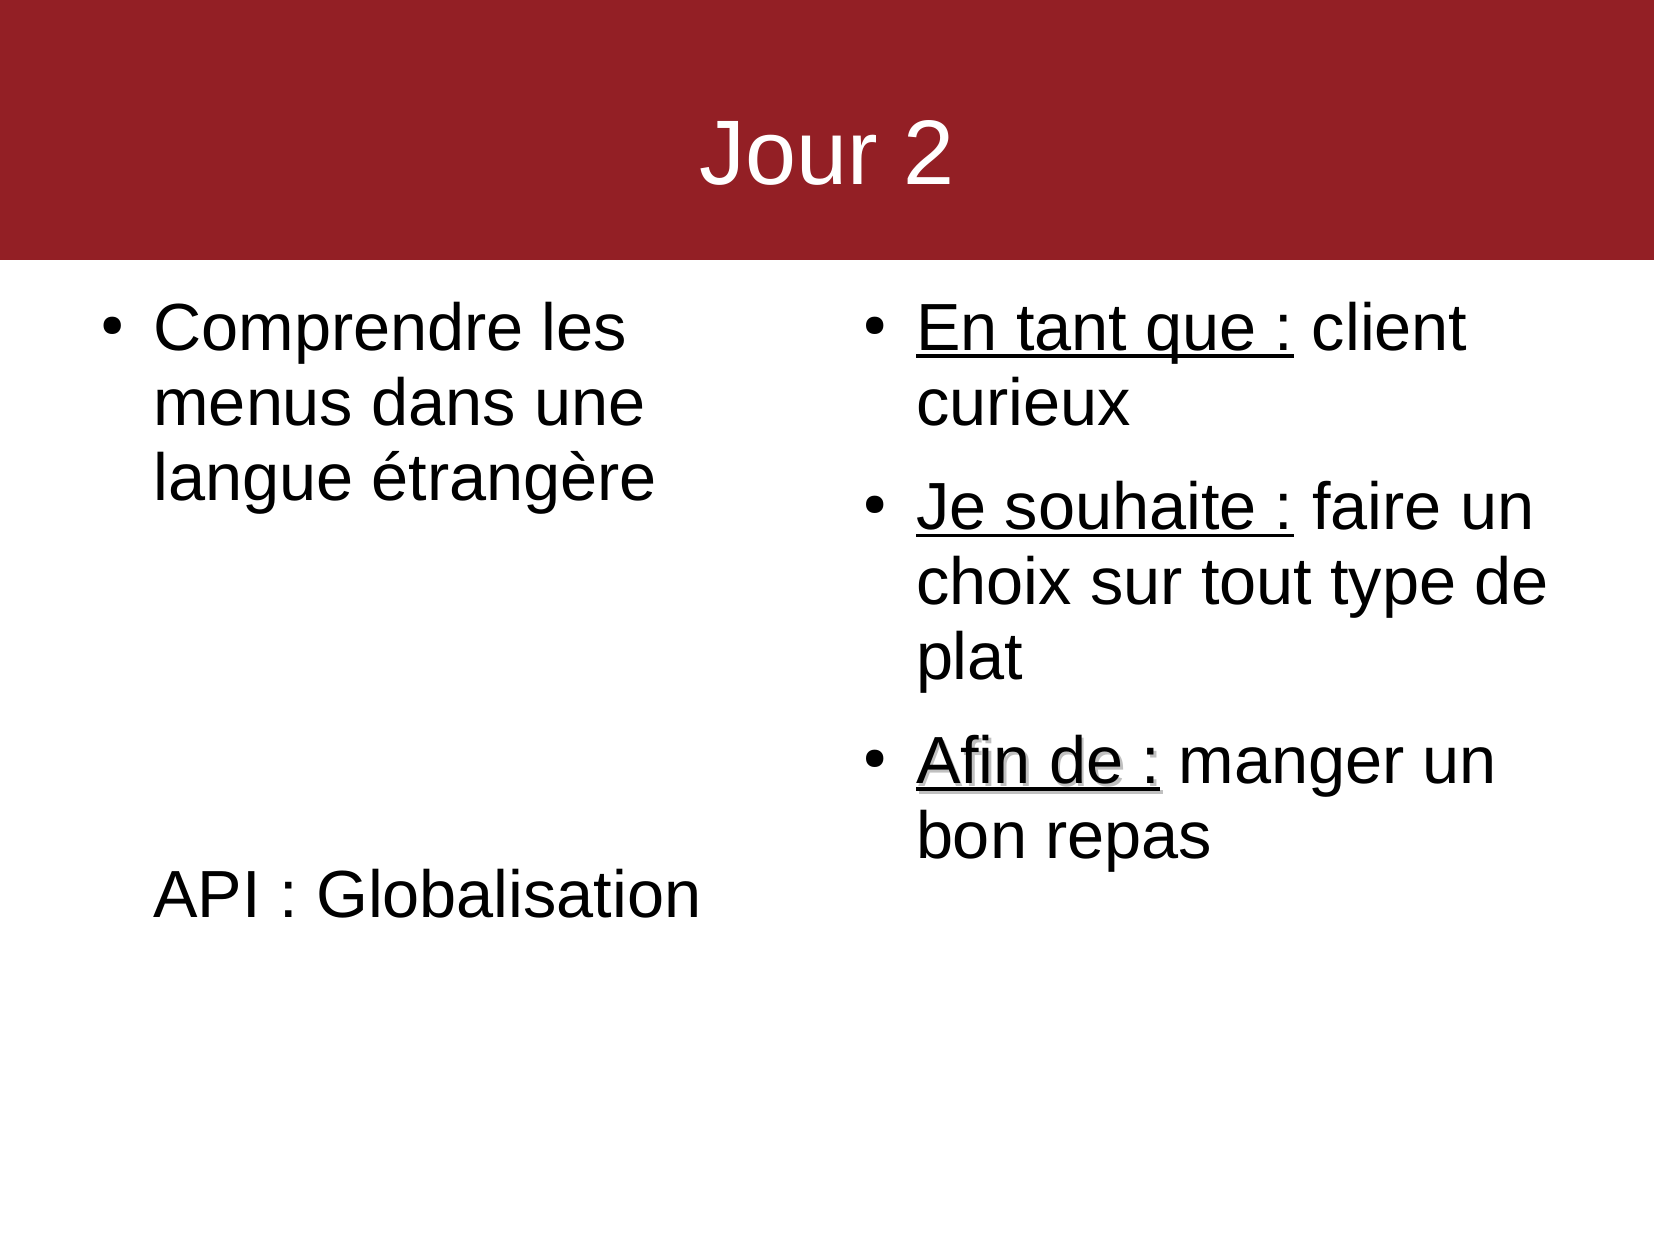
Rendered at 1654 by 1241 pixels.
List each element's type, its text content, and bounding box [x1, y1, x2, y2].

text_box [0, 0, 1654, 260]
list Comprendre les menus dans une langue étrangère API : Globalisation [82, 290, 809, 1010]
list En tant que : client curieux Je souhaite : faire un choix sur tout type de plat Afin de : manger un bon repas [845, 290, 1572, 1010]
title Jour 2 [82, 49, 1571, 257]
